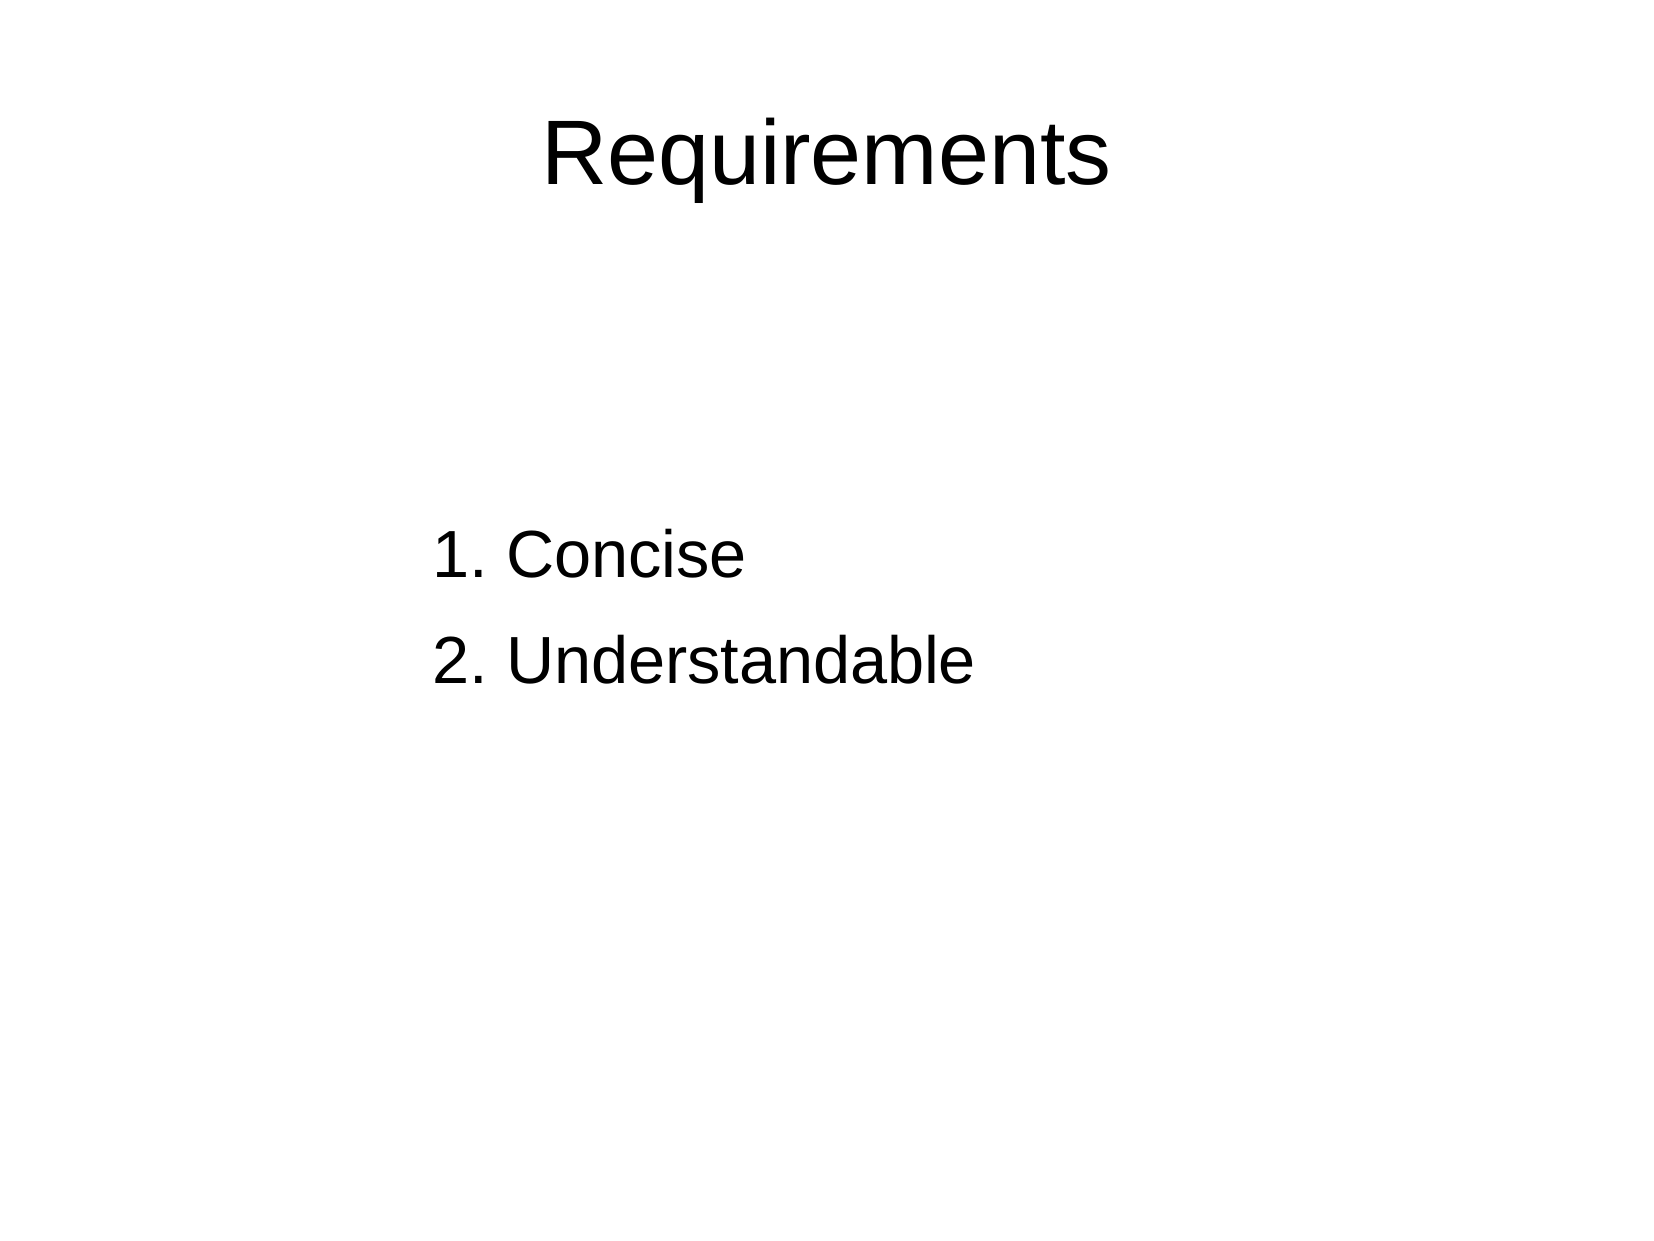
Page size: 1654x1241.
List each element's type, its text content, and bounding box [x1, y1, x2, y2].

title Requirements [82, 49, 1571, 257]
text_box 1. Concise [417, 500, 1237, 608]
text_box 2. Understandable [417, 615, 992, 705]
